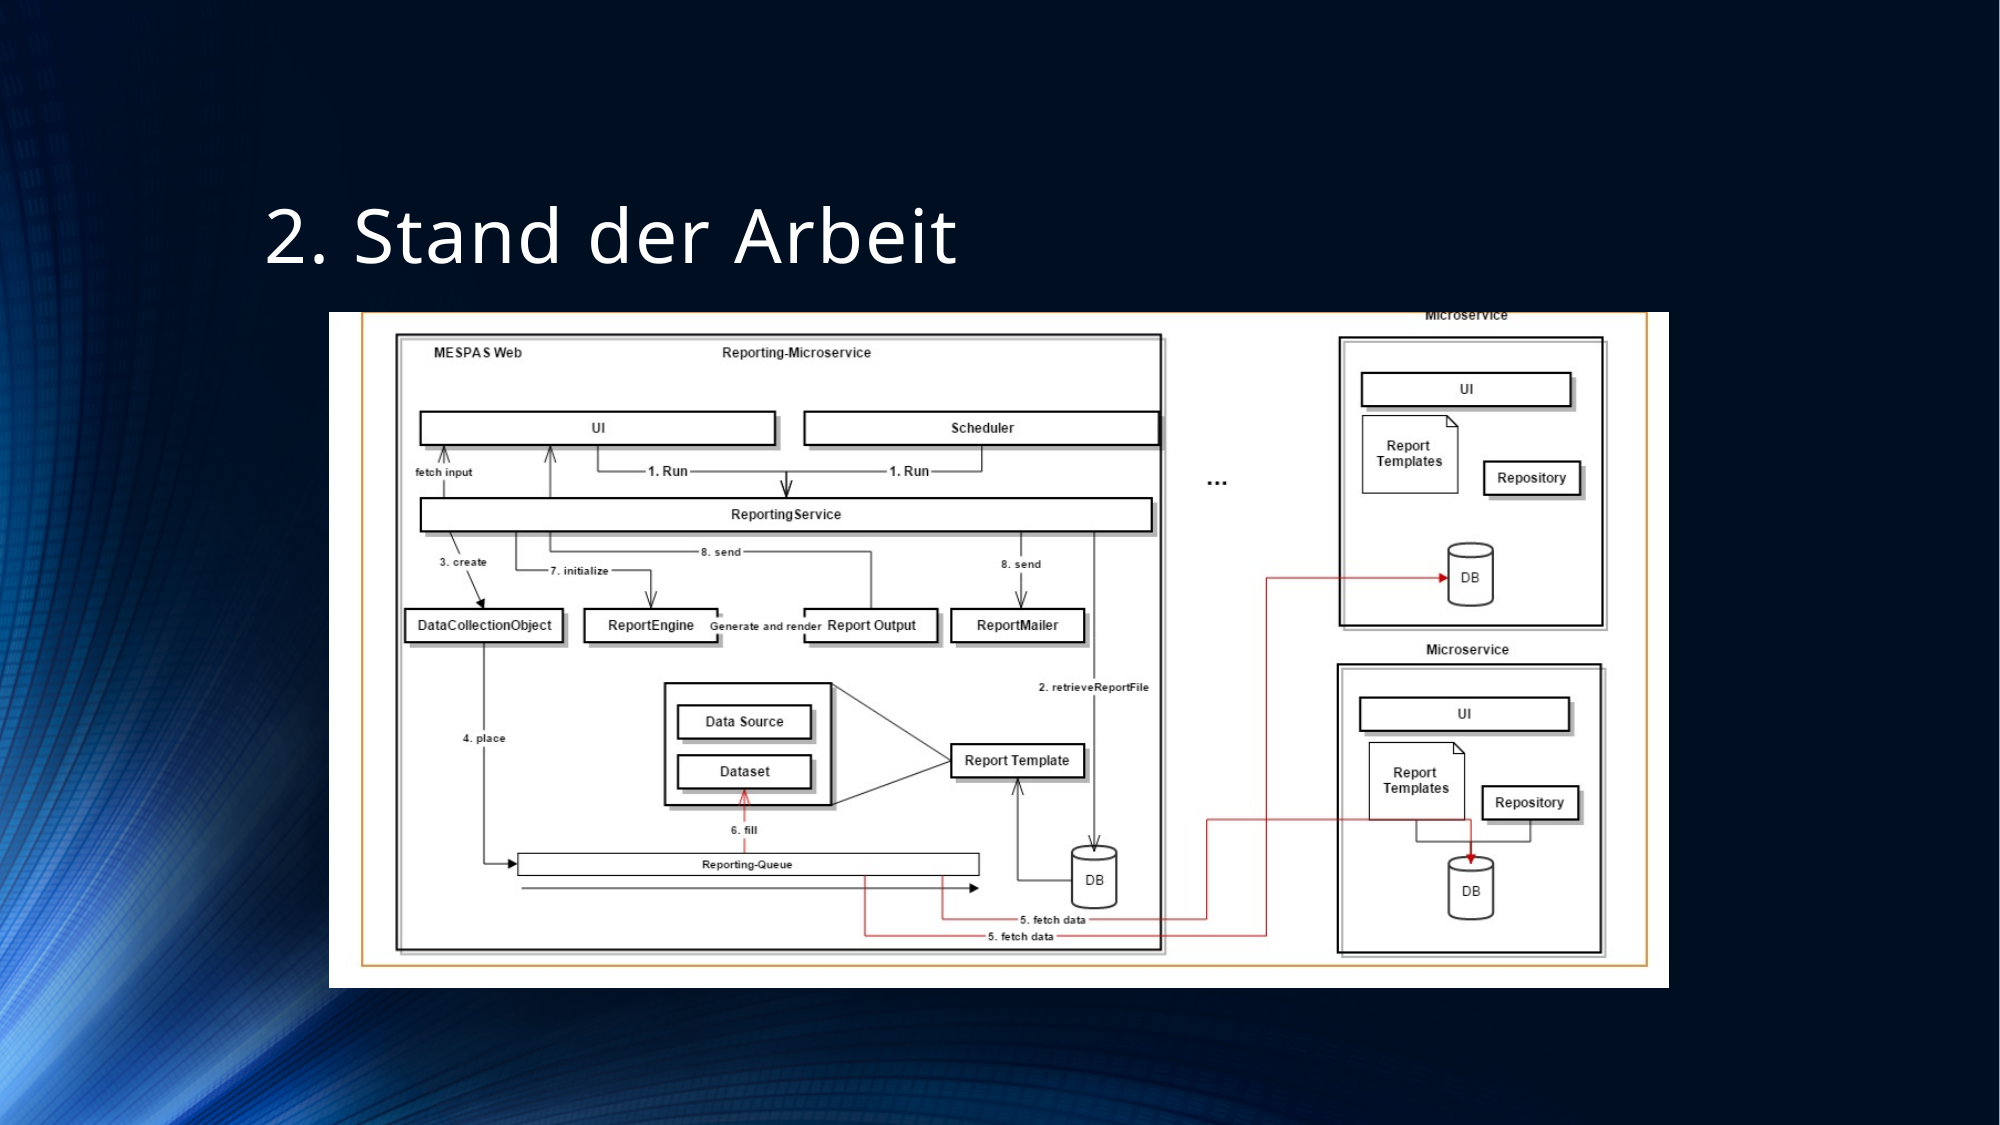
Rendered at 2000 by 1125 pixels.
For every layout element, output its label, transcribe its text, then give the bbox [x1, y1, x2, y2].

picture [329, 312, 1669, 988]
title 2. Stand der Arbeit [249, 62, 1750, 288]
